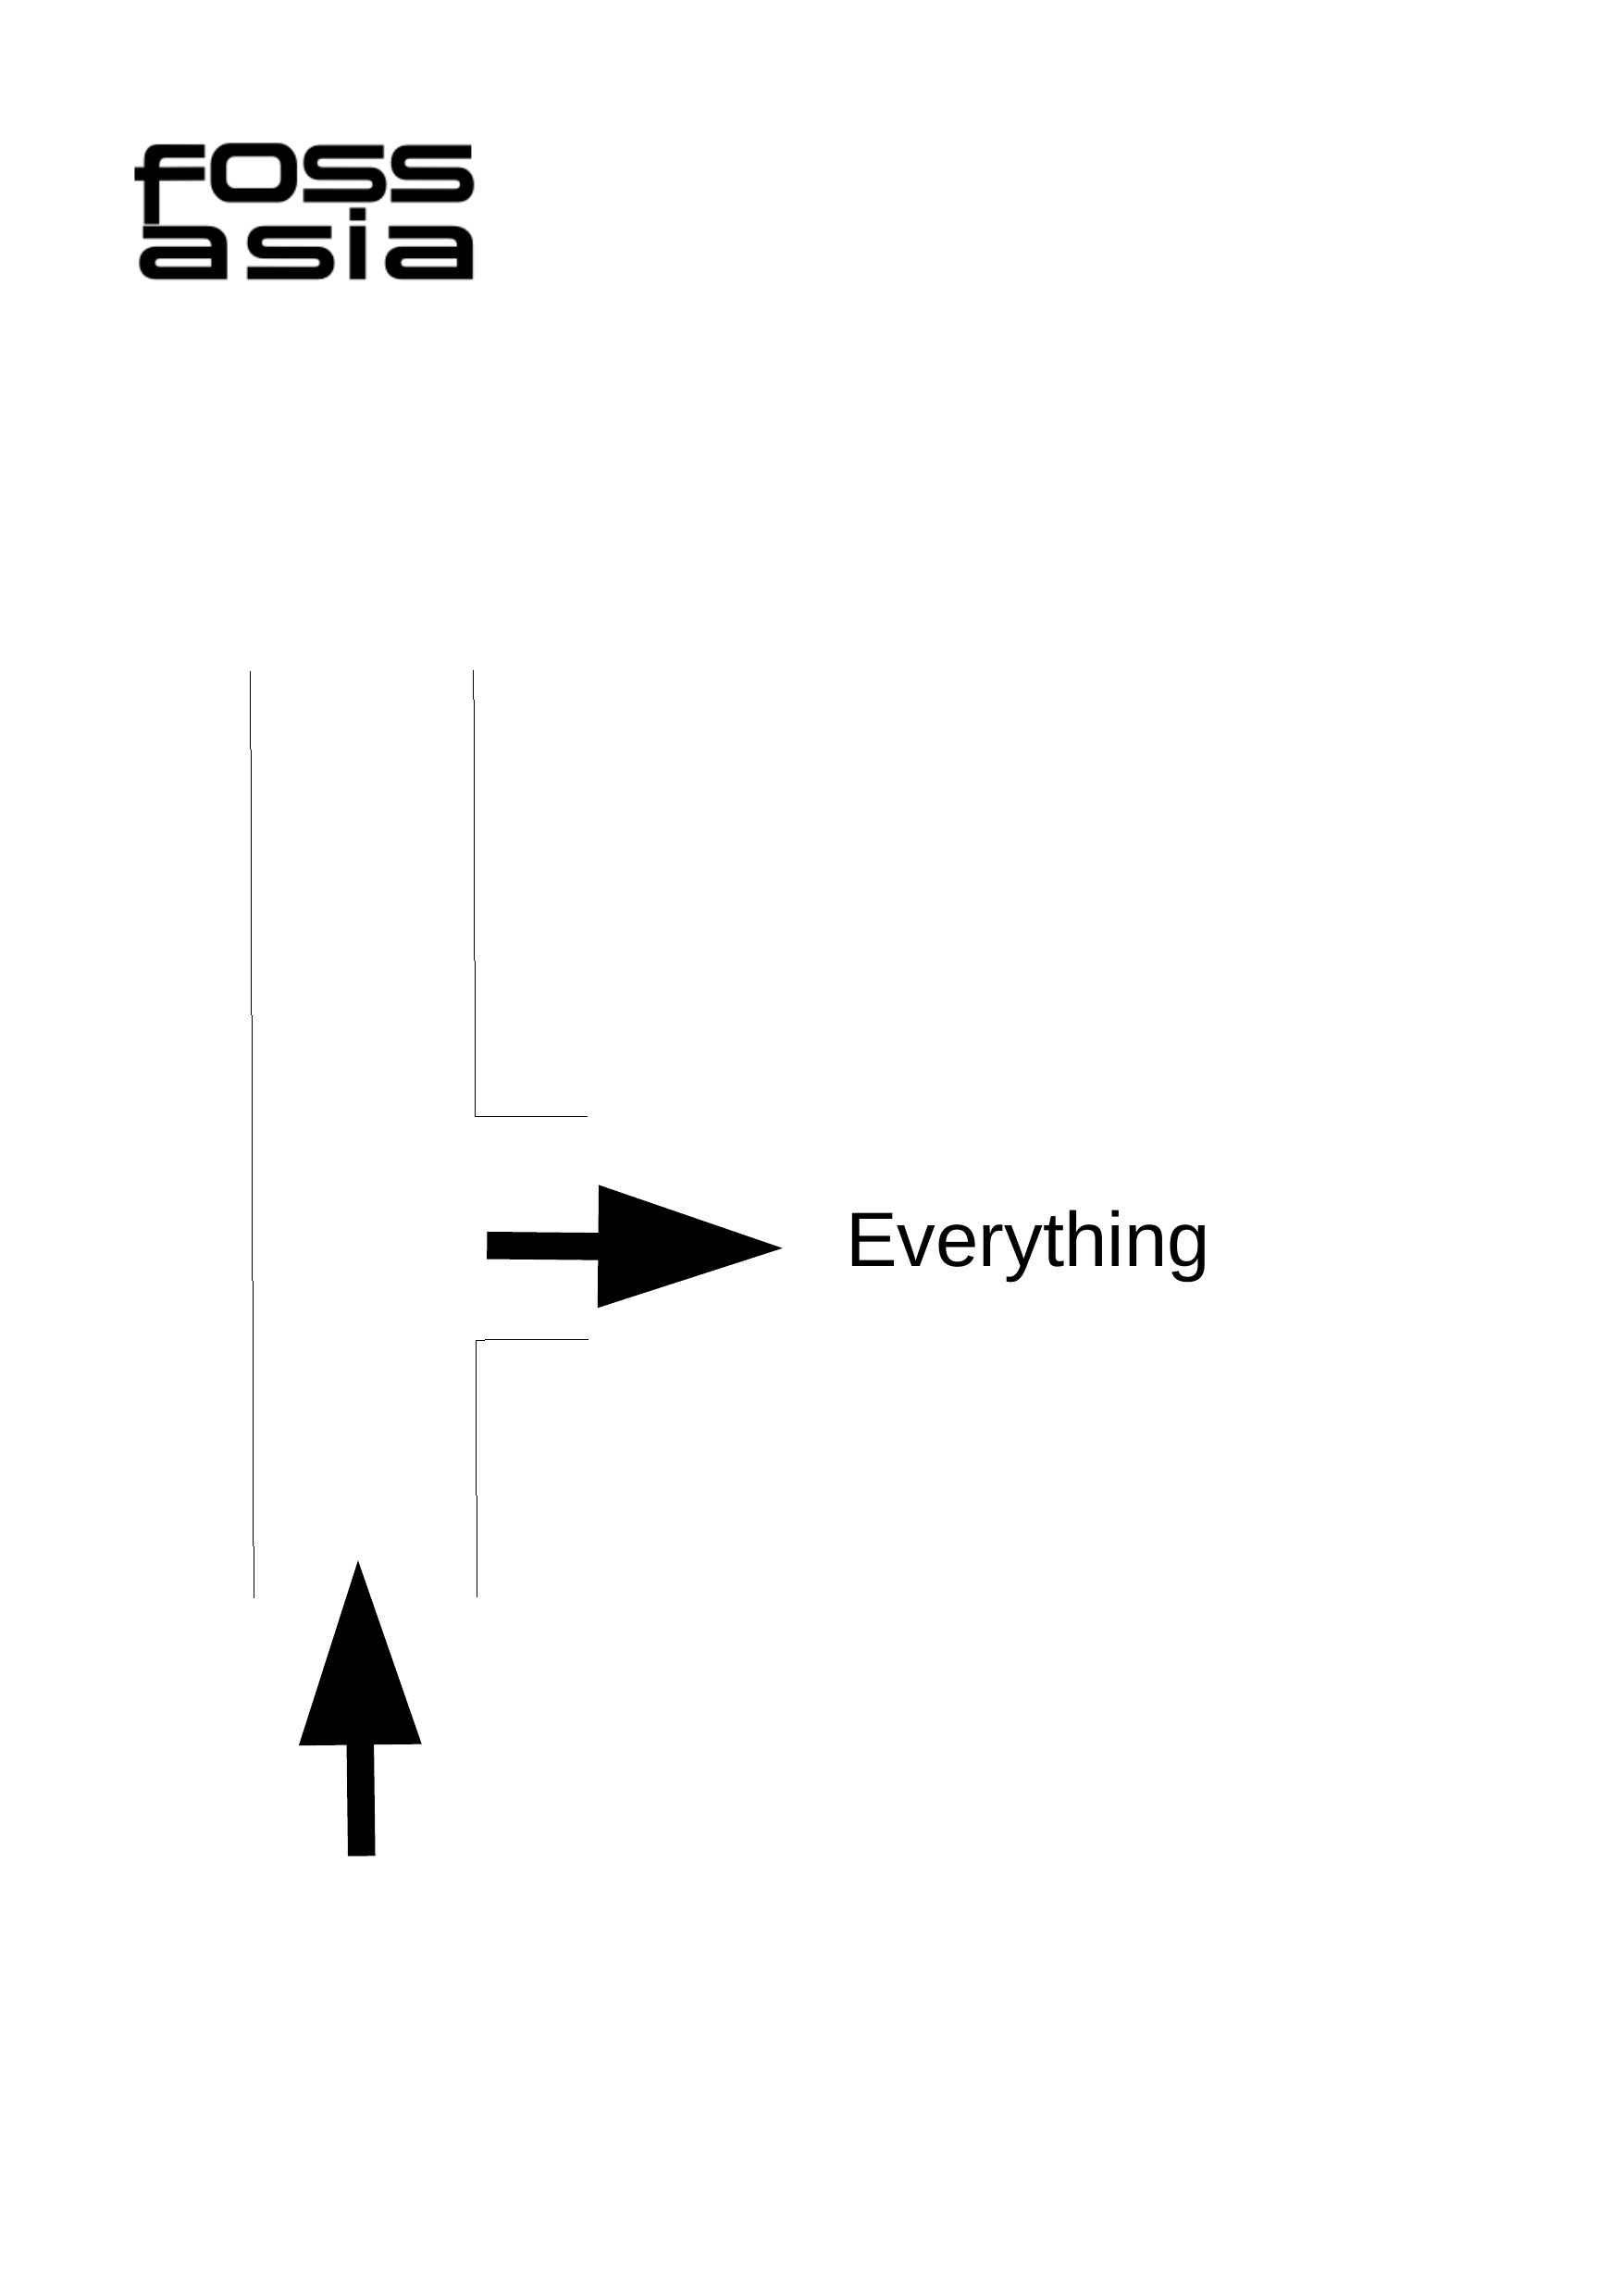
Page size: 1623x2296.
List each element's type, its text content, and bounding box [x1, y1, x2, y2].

picture [130, 139, 480, 285]
text_box Everything [832, 1189, 1224, 1290]
